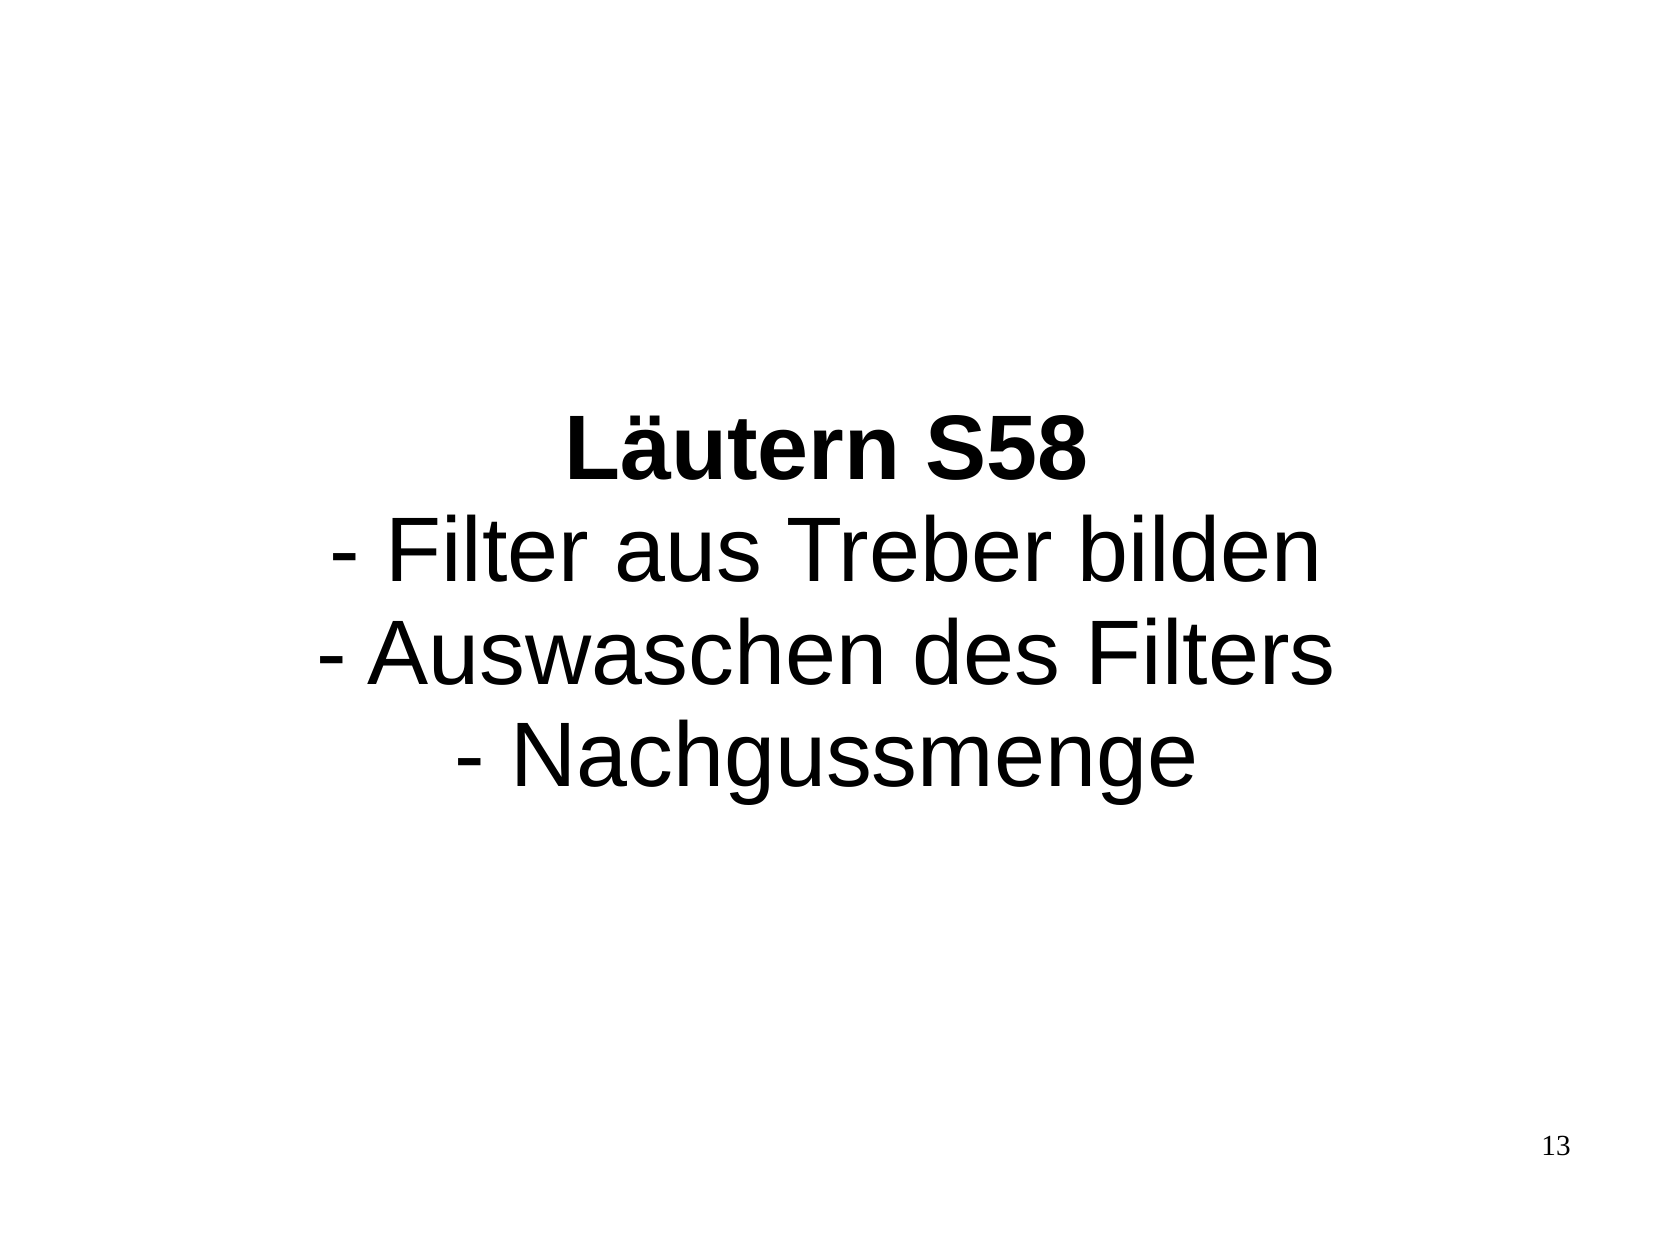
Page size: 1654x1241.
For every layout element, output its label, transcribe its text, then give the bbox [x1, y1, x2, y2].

title Läutern S58 - Filter aus Treber bilden - Auswaschen des Filters - Nachgussmenge [82, 396, 1571, 909]
